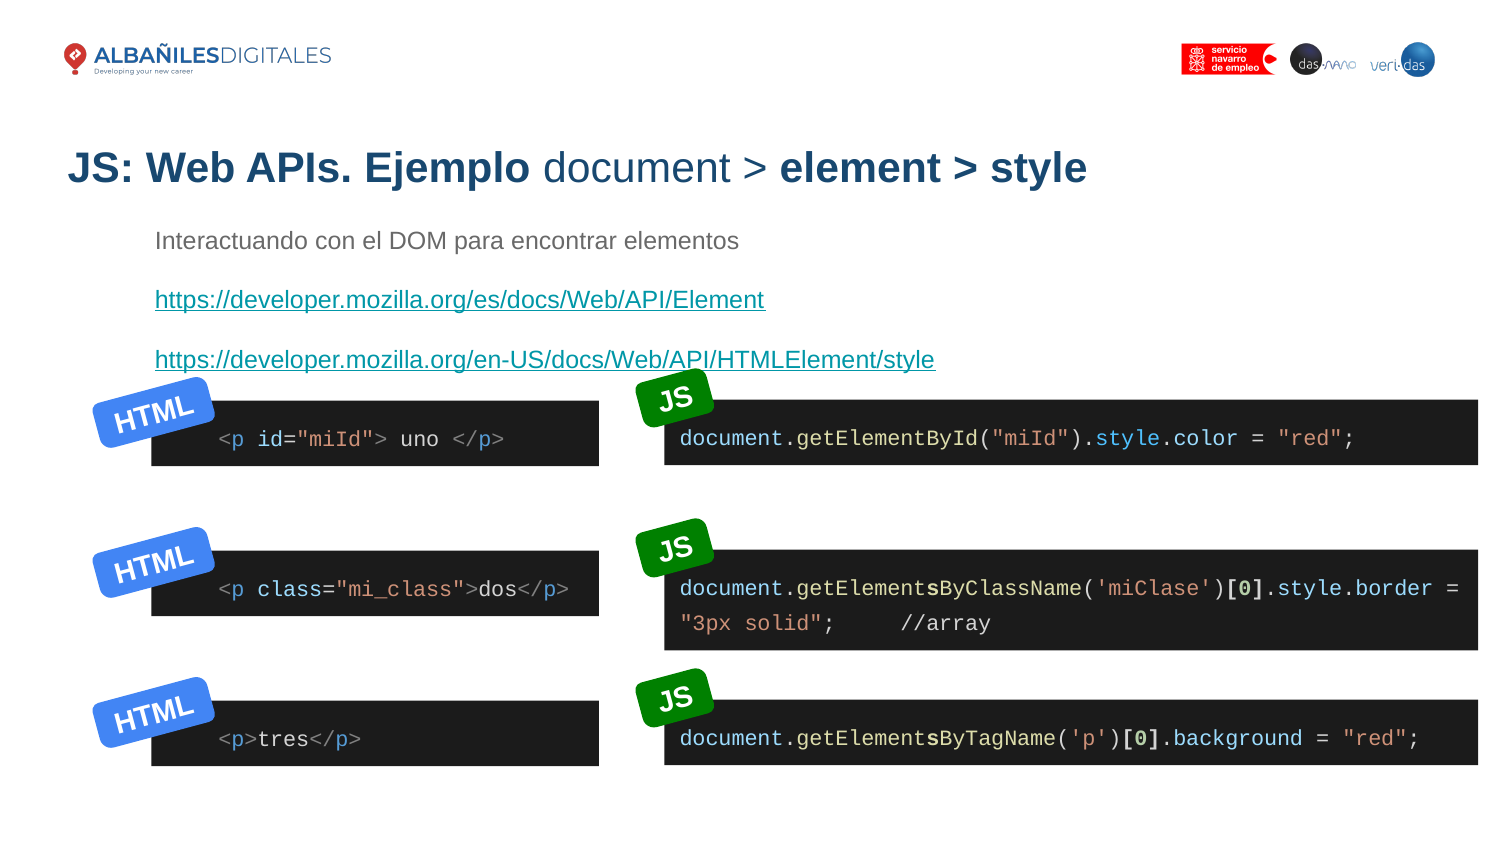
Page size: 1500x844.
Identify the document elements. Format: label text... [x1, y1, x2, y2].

text_box HTML [92, 677, 215, 748]
text_box <p id="miId"> uno </p> [151, 400, 599, 467]
text_box JS: Web APIs. Ejemplo document > element > style [67, 129, 1169, 191]
text_box <p>tres</p> [151, 700, 599, 767]
text_box JS [635, 668, 714, 728]
text_box JS [635, 518, 714, 578]
text_box document.getElementById("miId").style.color = "red"; [664, 399, 1479, 466]
text_box document.getElementsByClassName('miClase')[0].style.border = "3px solid"; //array [664, 549, 1479, 651]
picture [64, 43, 332, 75]
text_box HTML [92, 527, 215, 598]
text_box HTML [92, 377, 215, 448]
text_box <p class="mi_class">dos</p> [151, 550, 599, 617]
picture [1290, 43, 1356, 75]
picture [1181, 43, 1277, 75]
text_box JS [635, 368, 714, 428]
picture [1370, 42, 1435, 77]
text_box Interactuando con el DOM para encontrar elementos https://developer.mozilla.org/es/docs/Web/API/Element https://developer.mozilla.org/en-US/docs/Web/API/HTMLElement/style [64, 204, 1325, 389]
text_box document.getElementsByTagName('p')[0].background = "red"; [664, 699, 1479, 766]
